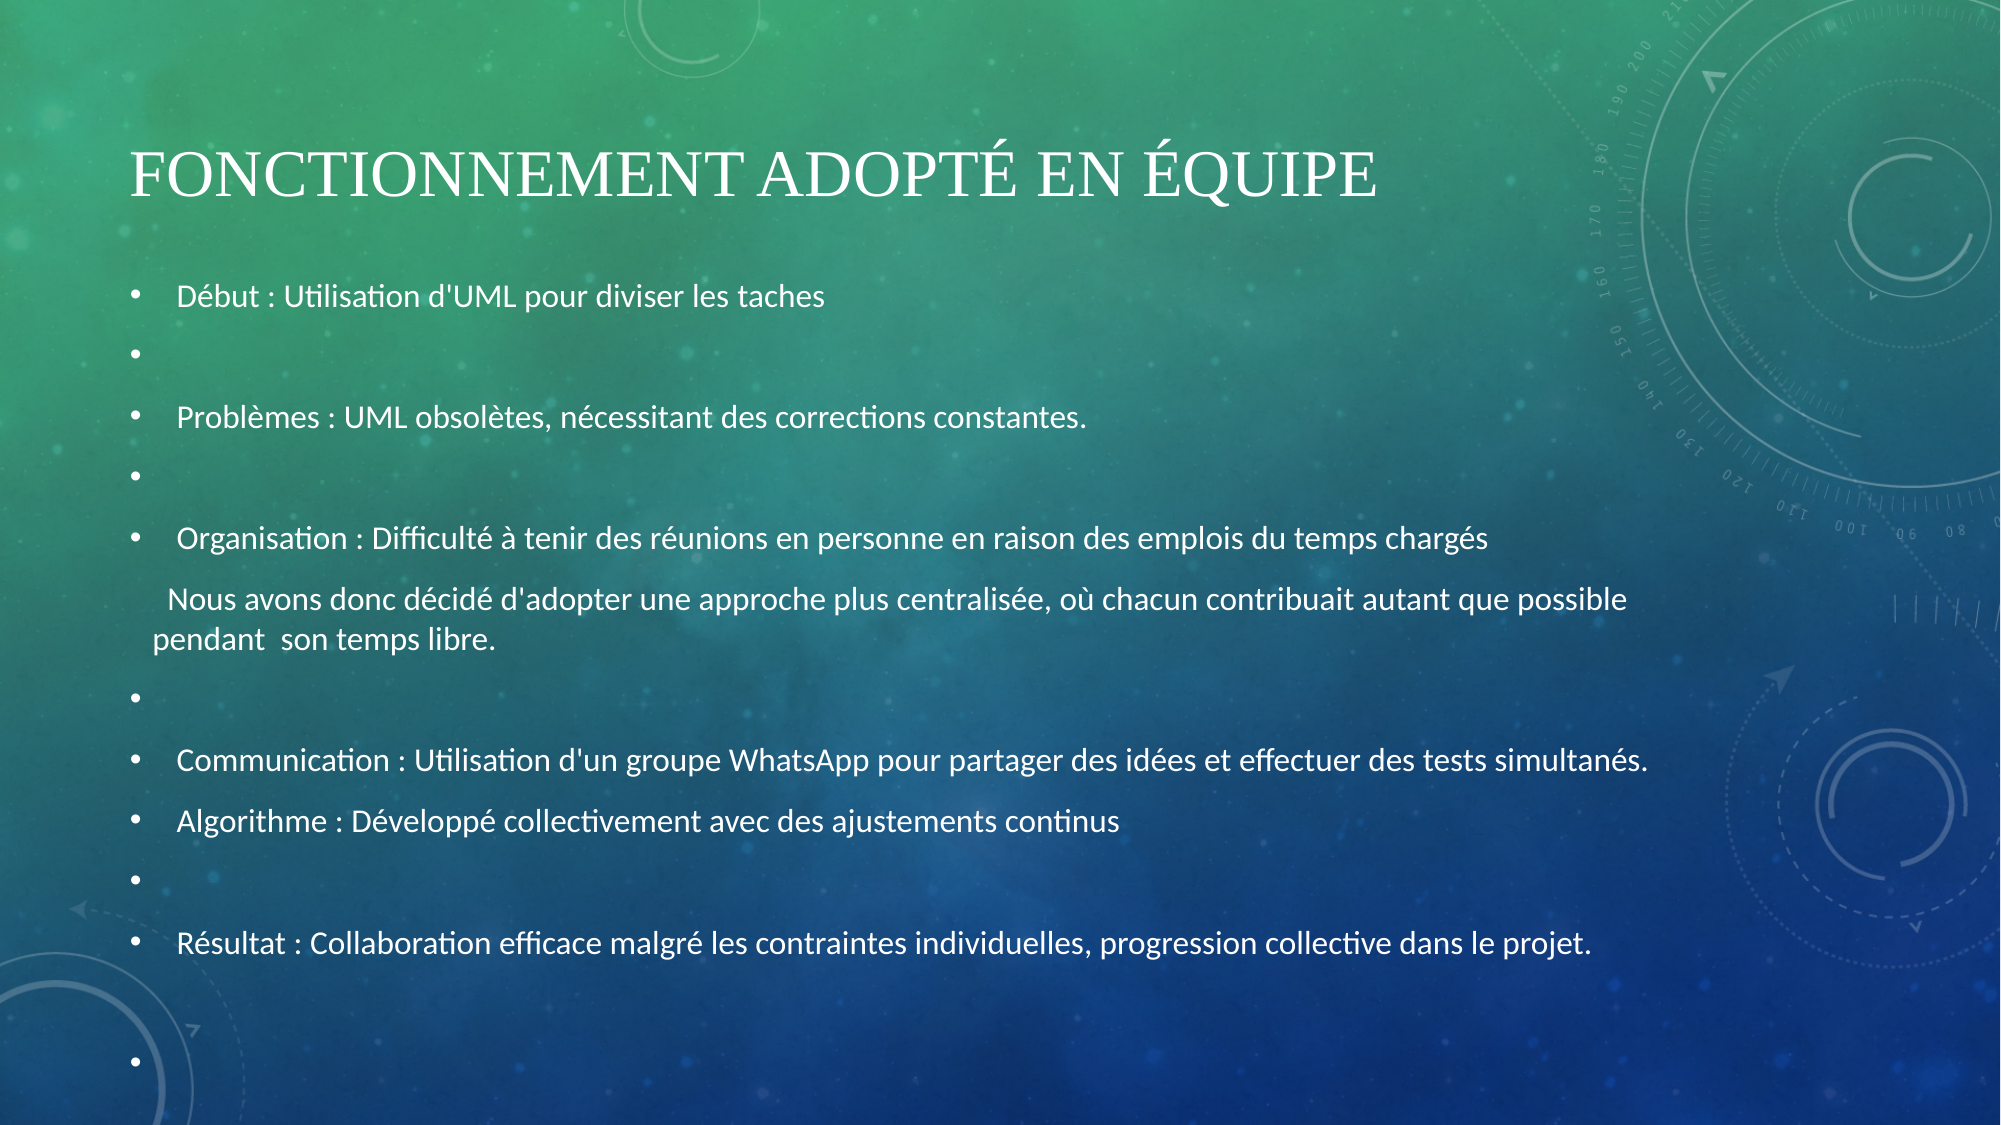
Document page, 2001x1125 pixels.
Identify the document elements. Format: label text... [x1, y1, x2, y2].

title fonctionnement adopté en équipe [114, 41, 1801, 299]
list Début : Utilisation d'UML pour diviser les taches Problèmes : UML obsolètes, nécessitant des corrections constantes. Organisation : Difficulté à tenir des réunions en personne en raison des emplois du temps chargés Nous avons donc décidé d'adopter une approche plus centralisée, où chacun contribuait autant que possible pendant son temps libre. Communication : Utilisation d'un groupe WhatsApp pour partager des idées et effectuer des tests simultanés. Algorithme : Développé collectivement avec des ajustements continus Résultat : Collaboration efficace malgré les contraintes individuelles, progression collective dans le projet. [114, 230, 1775, 1125]
